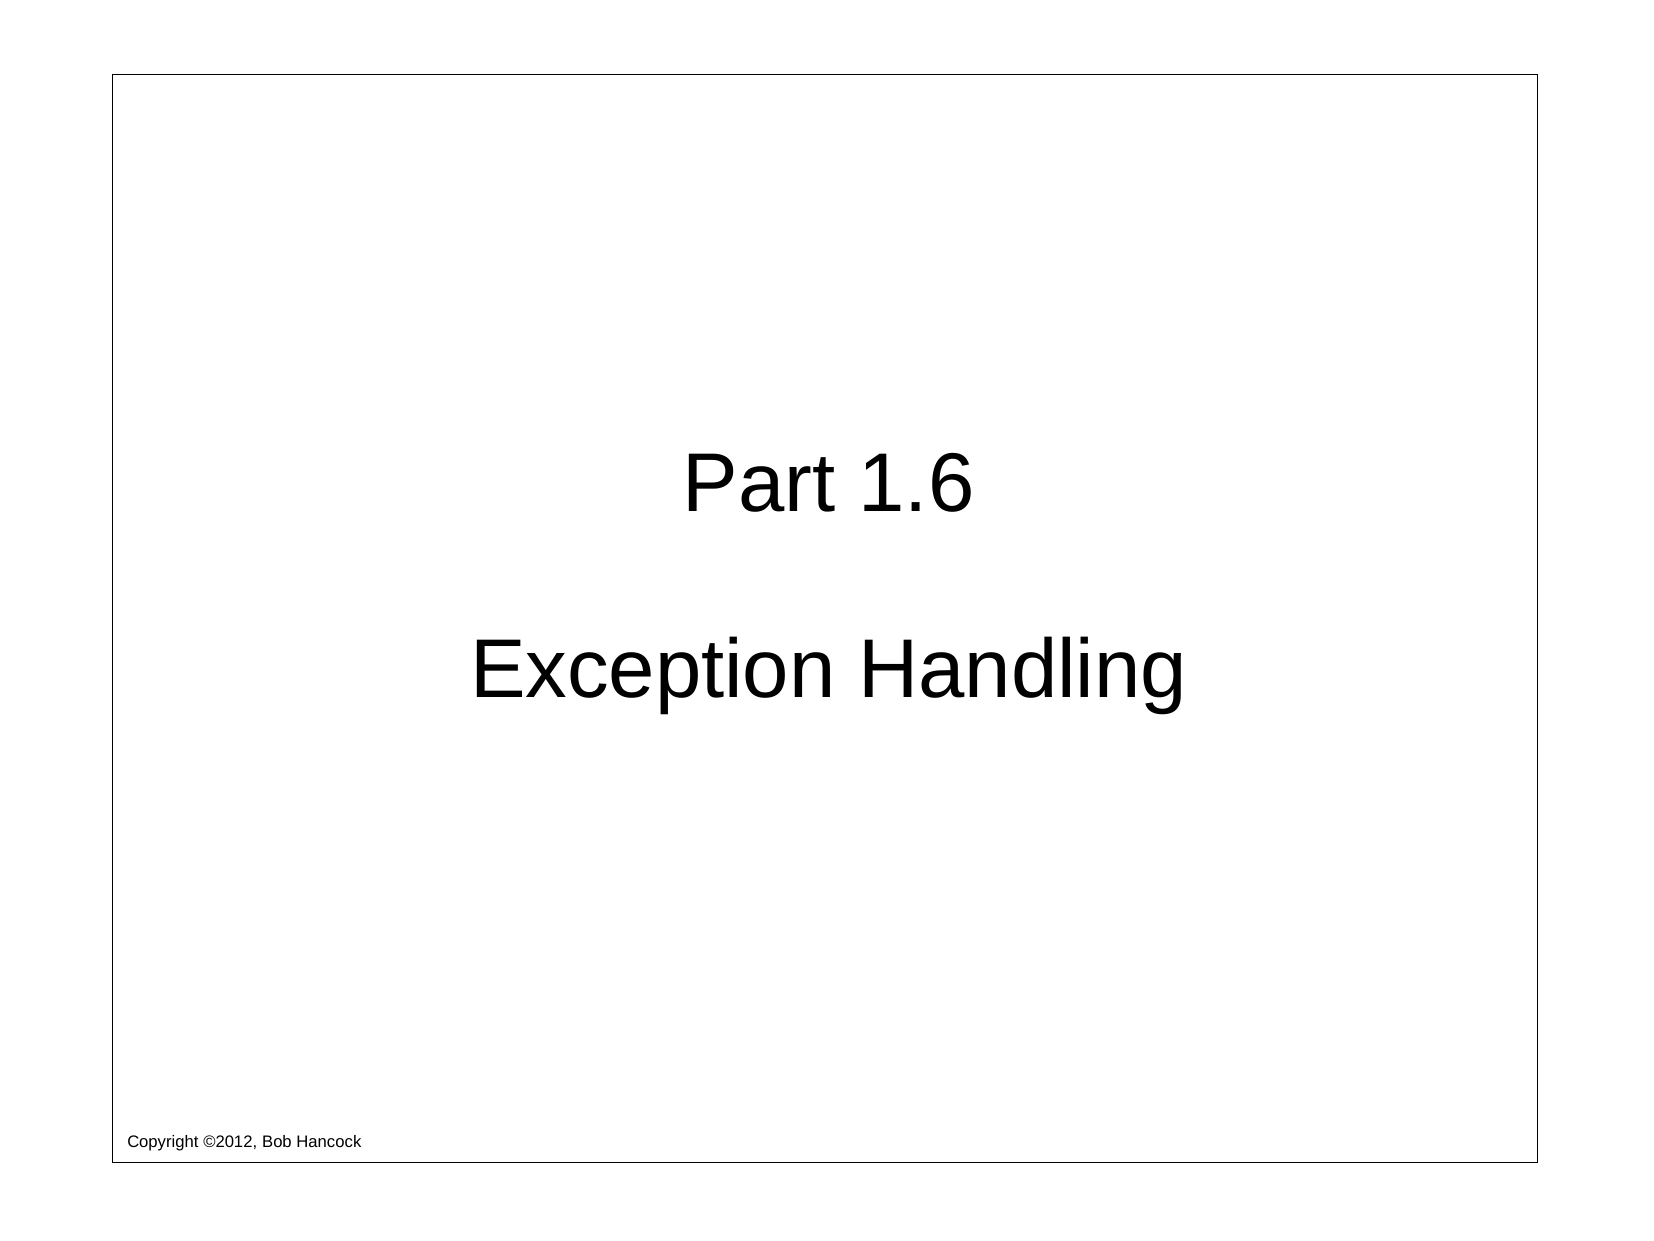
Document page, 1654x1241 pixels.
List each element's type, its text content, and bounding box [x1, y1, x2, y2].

text_box Copyright ©2012, Bob Hancock [112, 1125, 377, 1159]
subtitle Part 1.6 Exception Handling [251, 164, 1407, 1099]
